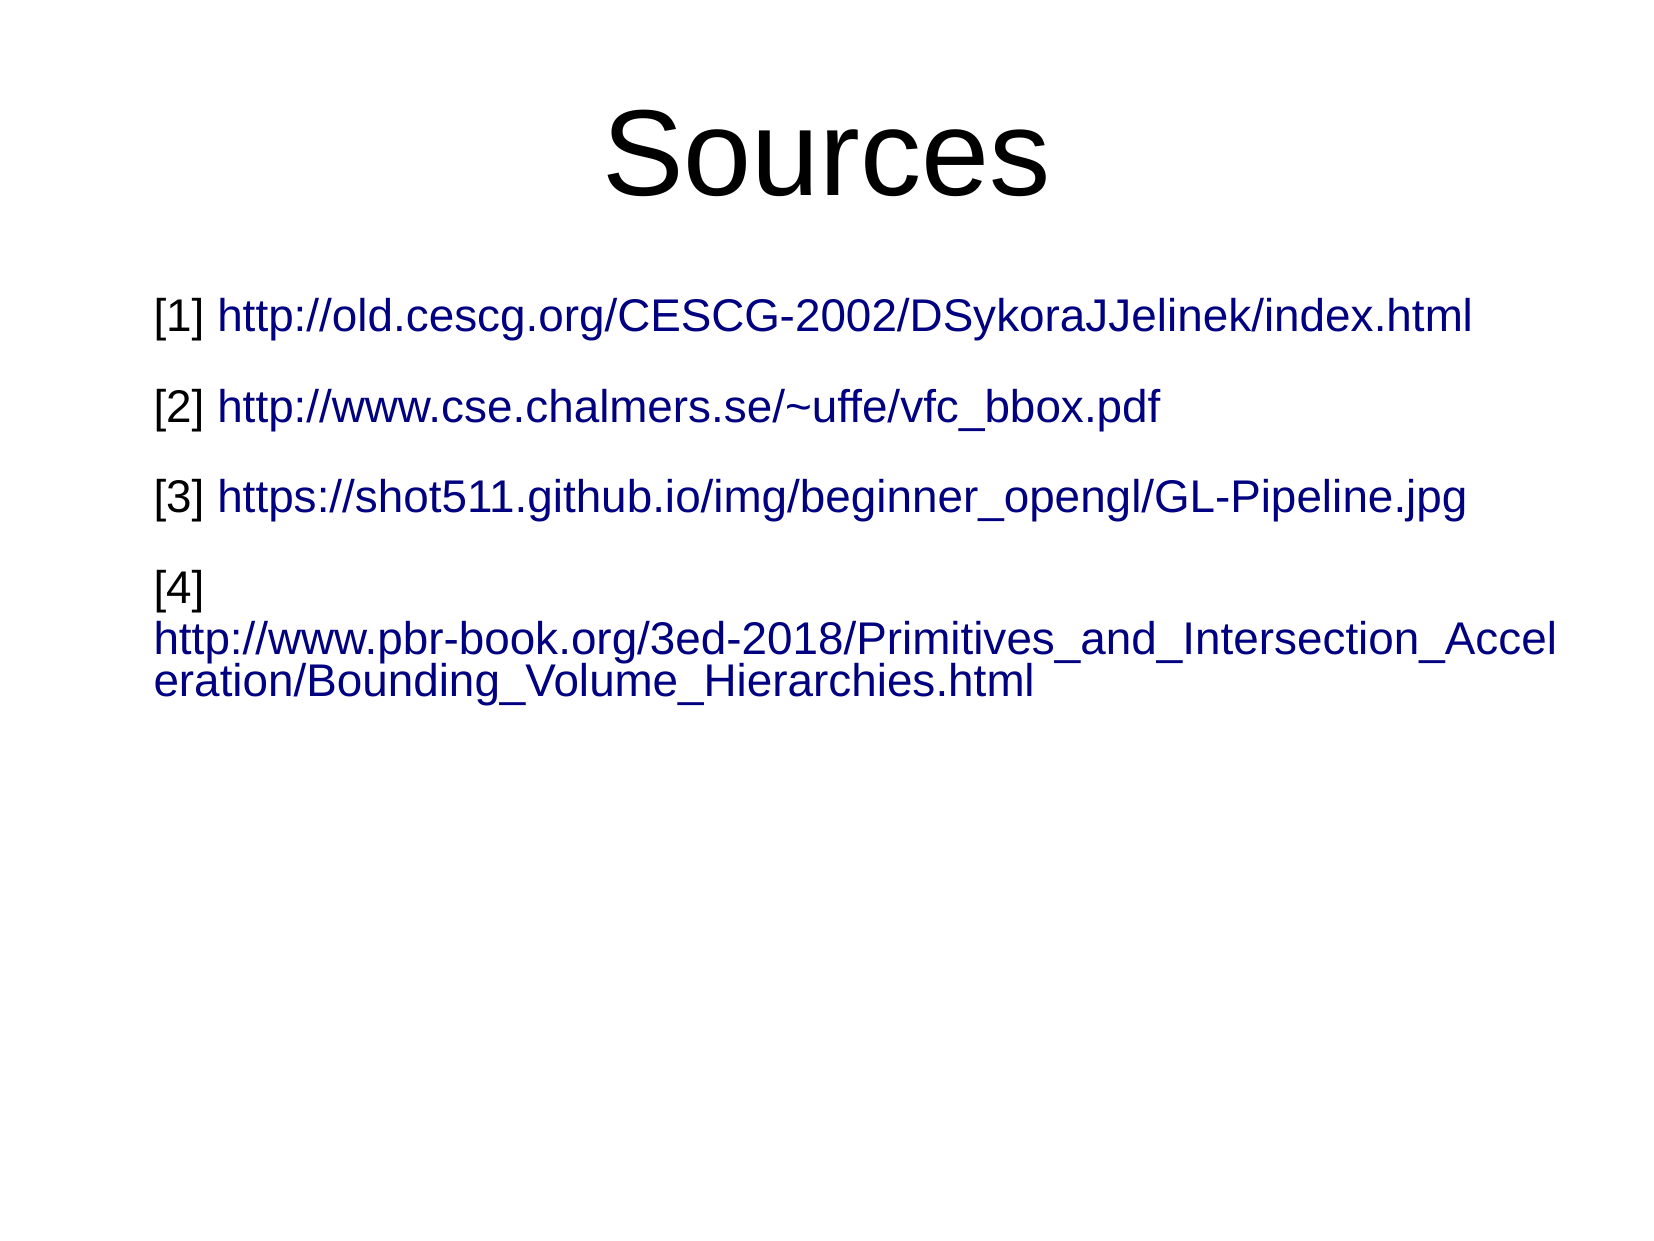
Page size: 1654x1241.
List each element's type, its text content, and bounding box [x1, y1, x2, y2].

list [1] http://old.cescg.org/CESCG-2002/DSykoraJJelinek/index.html [2] http://www.cse.chalmers.se/~uffe/vfc_bbox.pdf [3] https://shot511.github.io/img/beginner_opengl/GL-Pipeline.jpg [4] http://www.pbr-book.org/3ed-2018/Primitives_and_Intersection_Acceleration/Bounding_Volume_Hierarchies.html [82, 290, 1571, 1010]
title Sources [82, 49, 1571, 257]
